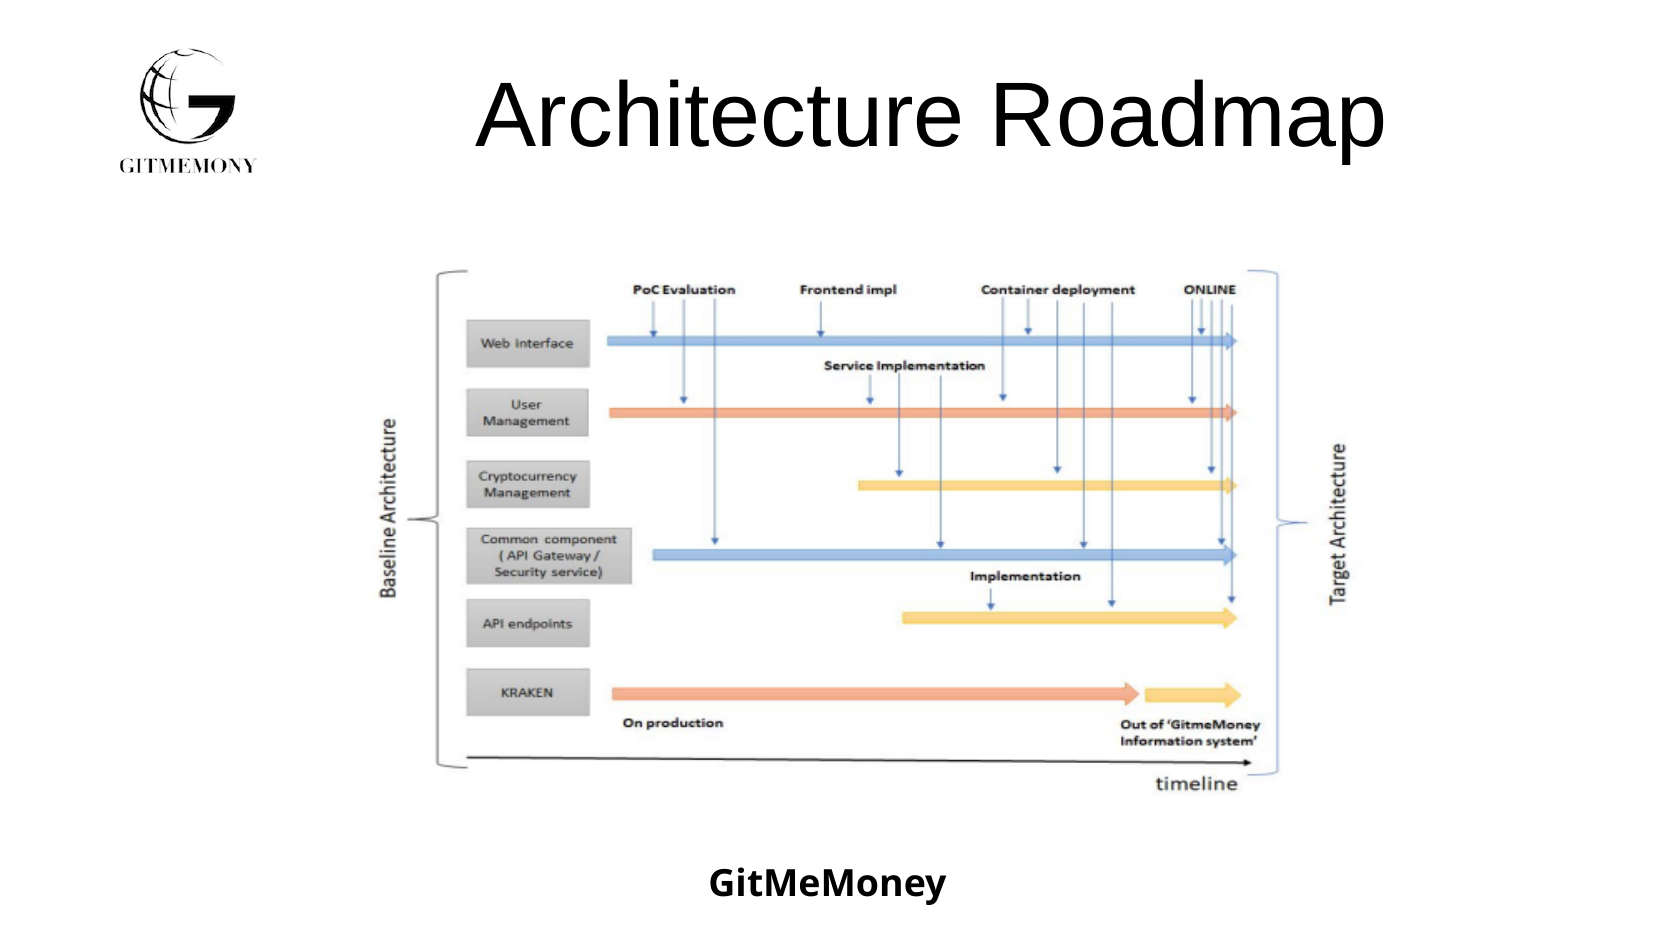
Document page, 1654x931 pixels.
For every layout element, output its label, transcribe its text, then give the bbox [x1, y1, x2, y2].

picture [301, 233, 1418, 827]
title Architecture Roadmap [324, 37, 1565, 193]
picture [71, 29, 296, 204]
